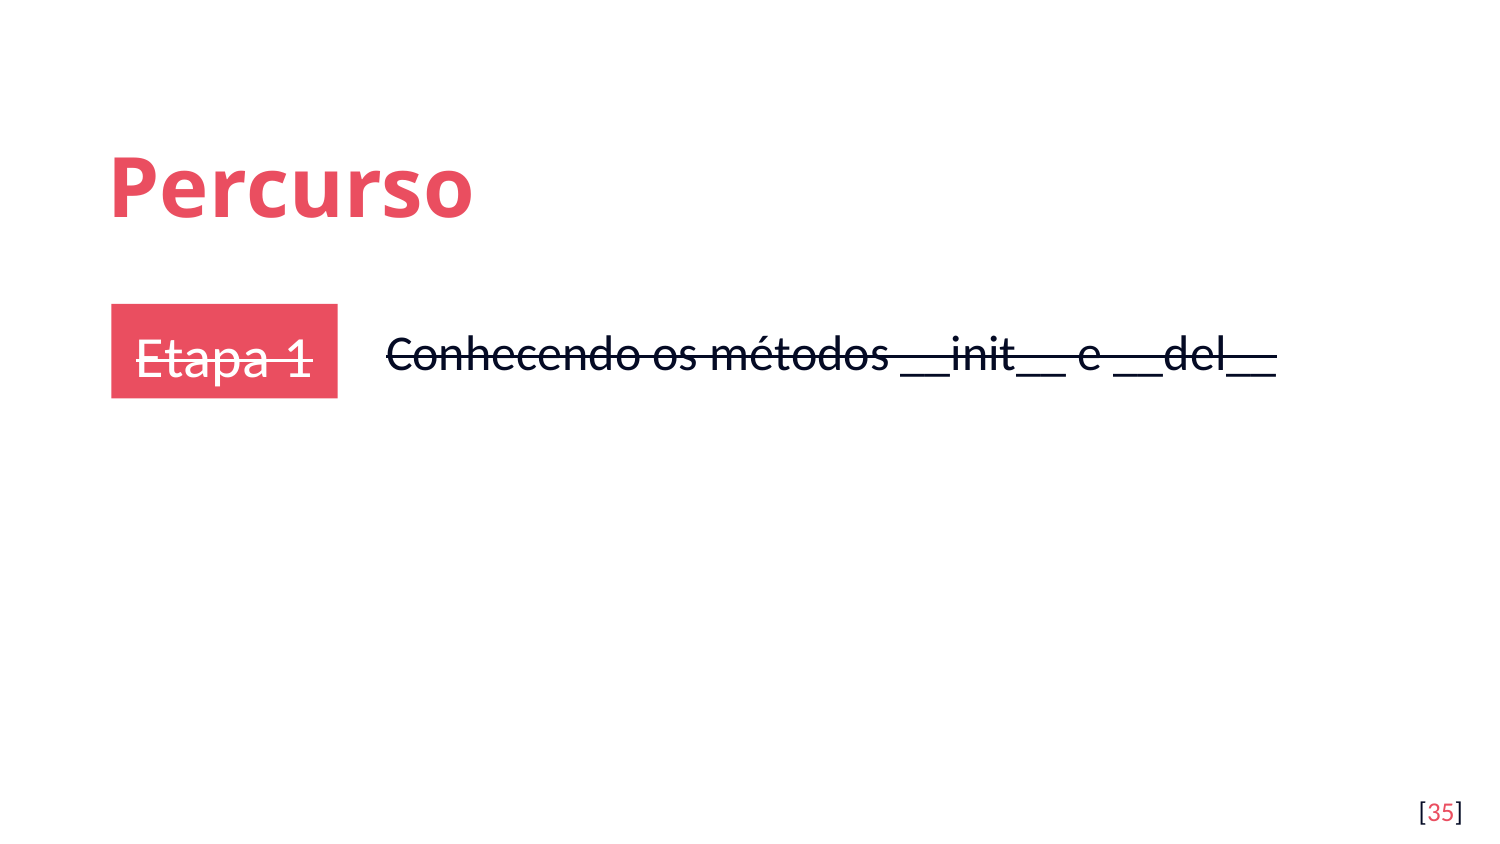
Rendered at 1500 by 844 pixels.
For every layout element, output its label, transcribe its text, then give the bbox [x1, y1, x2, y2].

text_box Conhecendo os métodos __init__ e __del__ [371, 313, 1384, 389]
slide_number [35] [1403, 779, 1494, 844]
text_box Etapa 1 [111, 303, 338, 399]
text_box Percurso [92, 104, 1309, 243]
